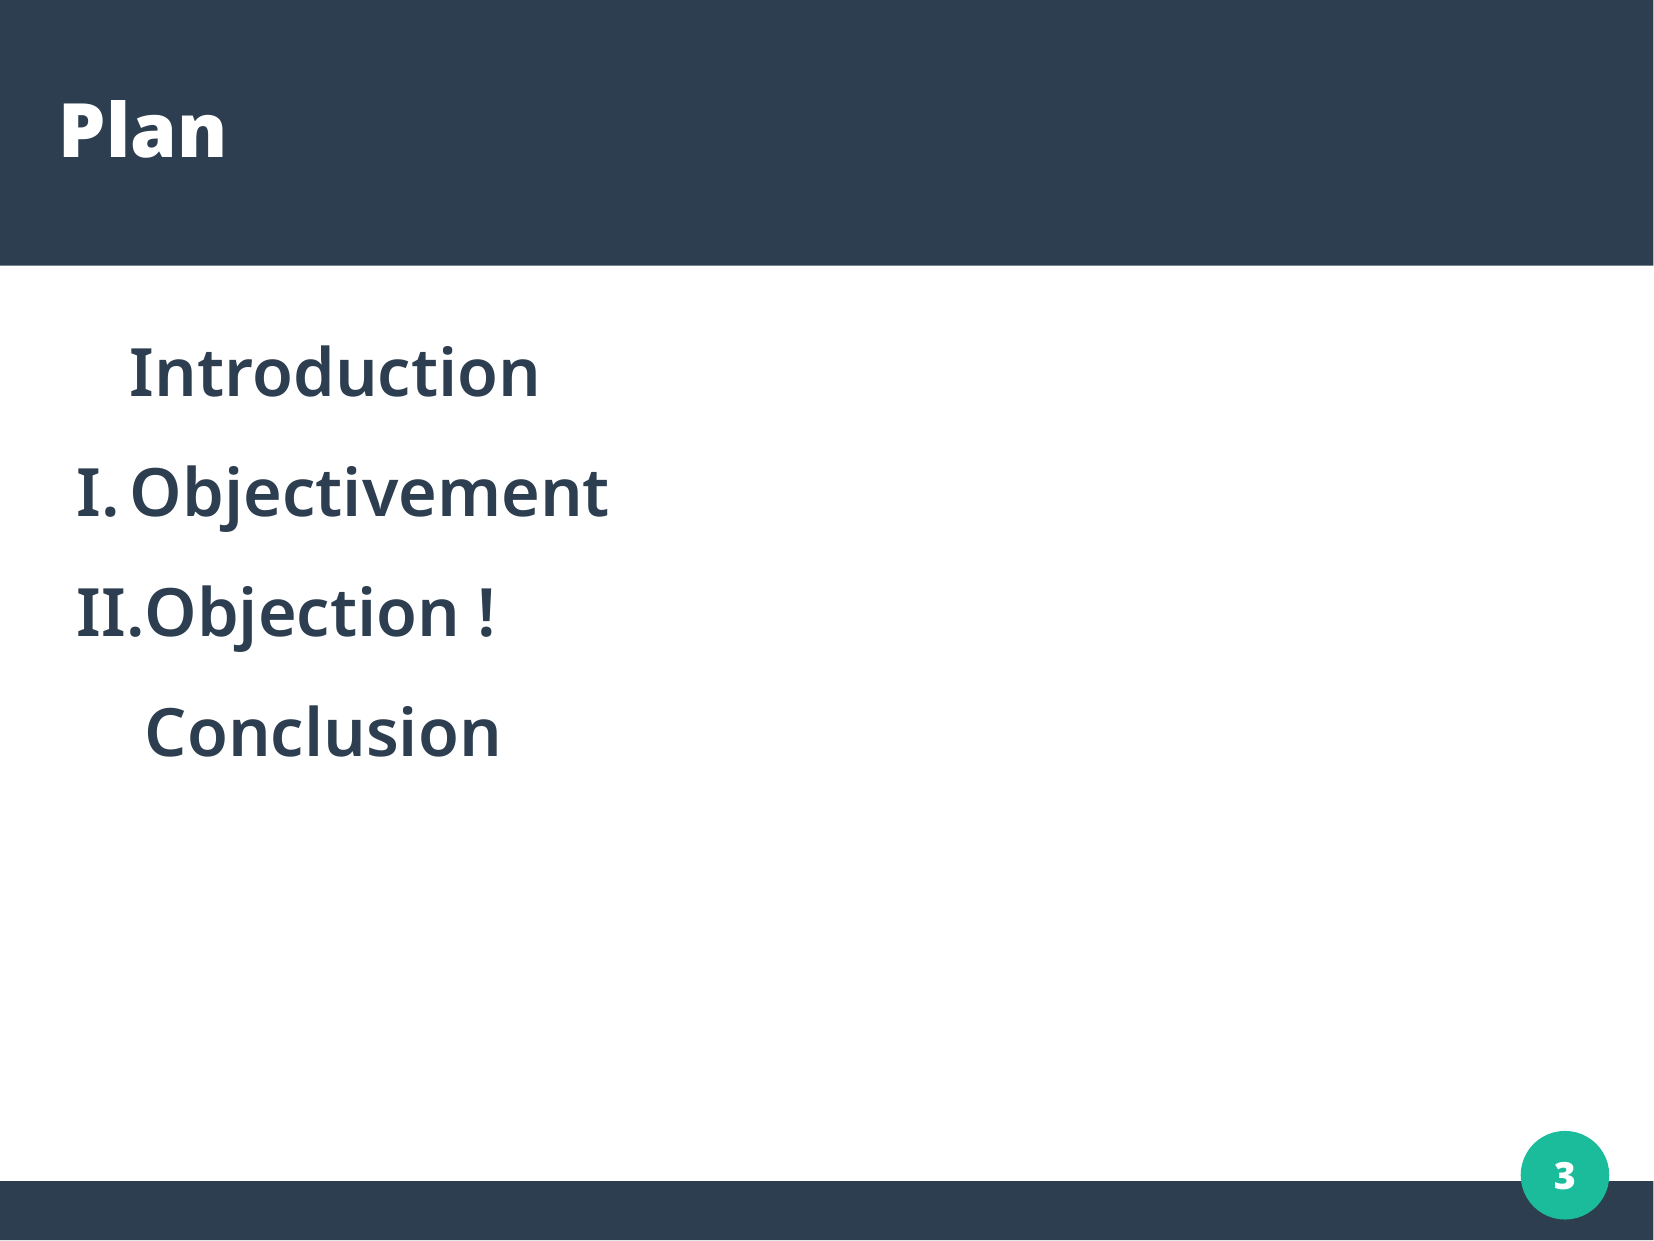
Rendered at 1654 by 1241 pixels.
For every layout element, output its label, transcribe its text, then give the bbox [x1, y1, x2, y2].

title Plan [59, 49, 1595, 207]
list Introduction Objectivement Objection ! Conclusion [59, 324, 1595, 1152]
